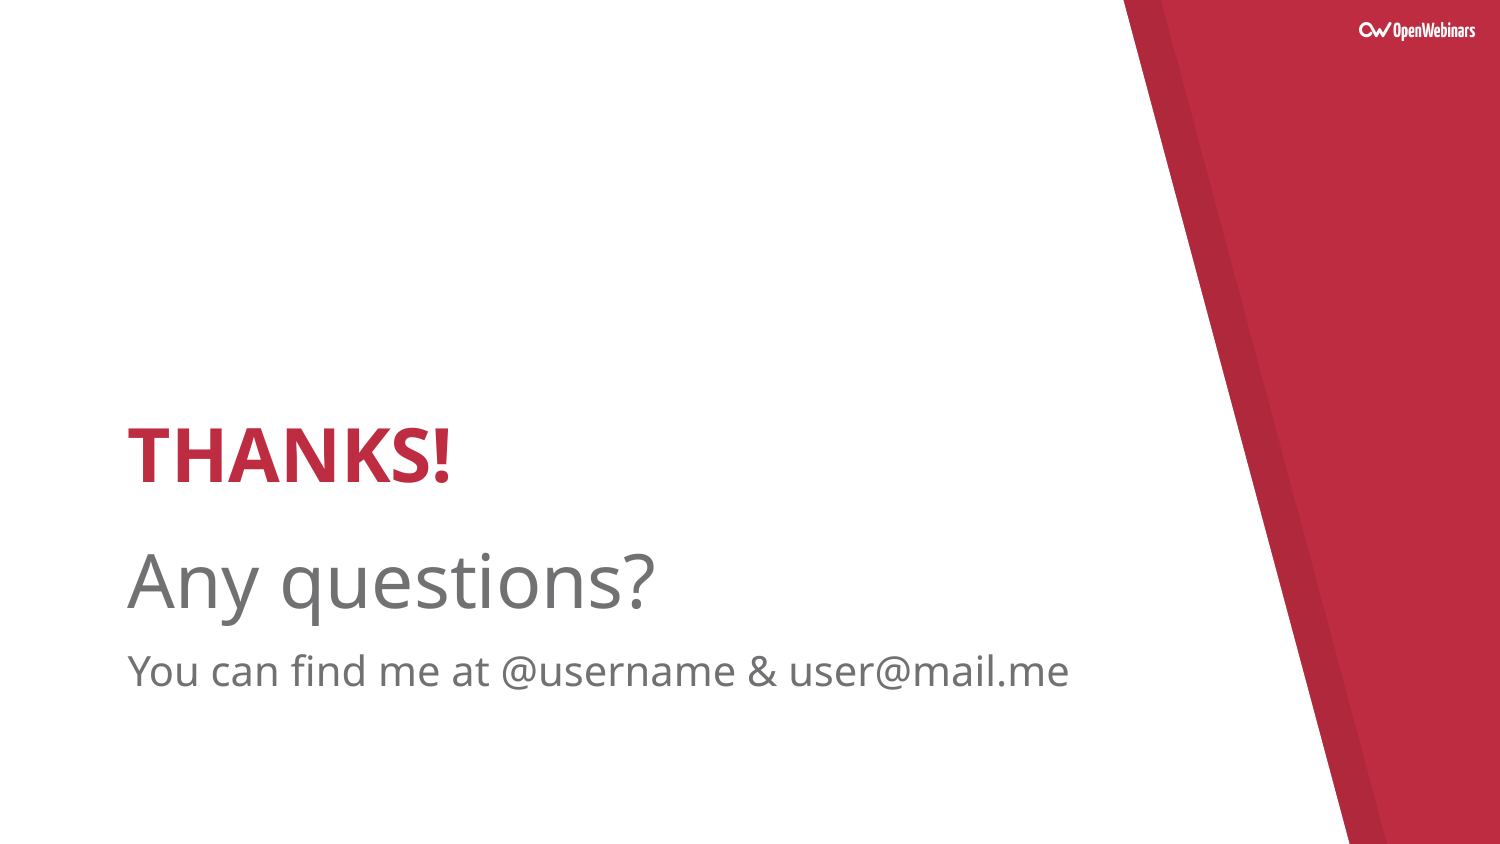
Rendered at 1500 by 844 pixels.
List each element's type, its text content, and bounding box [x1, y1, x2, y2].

list You can find me at @username & user@mail.me [112, 629, 1192, 795]
subtitle Any questions? [112, 519, 856, 629]
picture [1359, 22, 1475, 41]
title THANKS! [112, 322, 856, 513]
